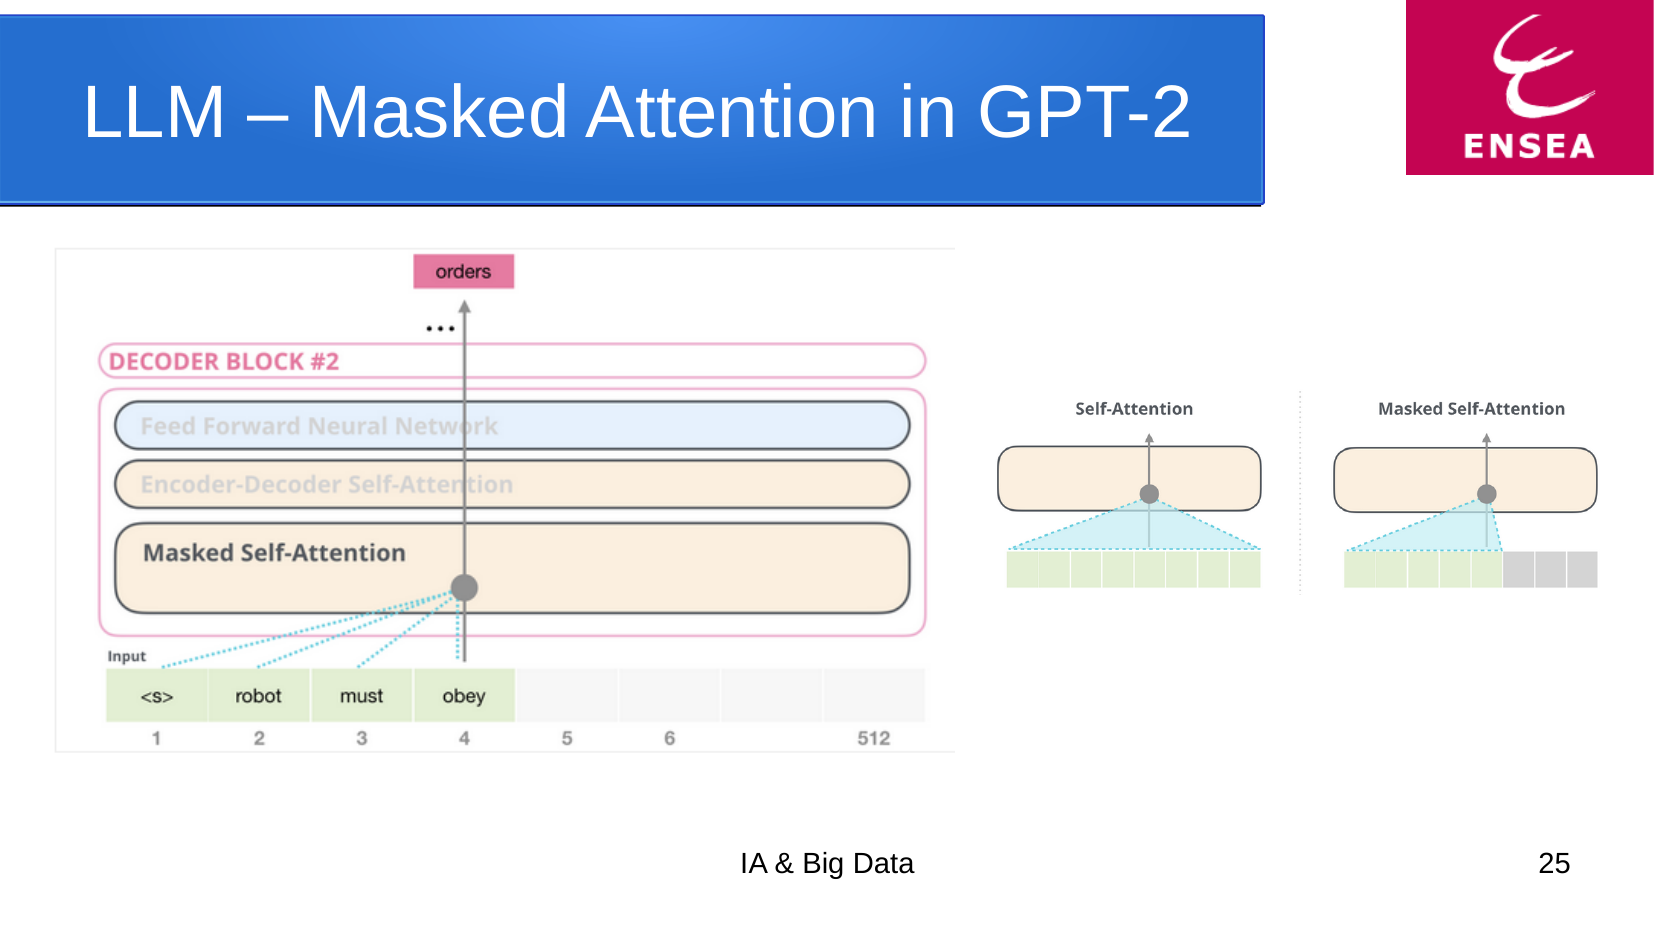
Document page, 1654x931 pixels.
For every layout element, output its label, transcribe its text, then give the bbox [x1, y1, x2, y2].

title LLM – Masked Attention in GPT-2 [82, 35, 1235, 189]
picture [980, 389, 1608, 595]
picture [1406, 0, 1654, 175]
picture [23, 236, 955, 756]
